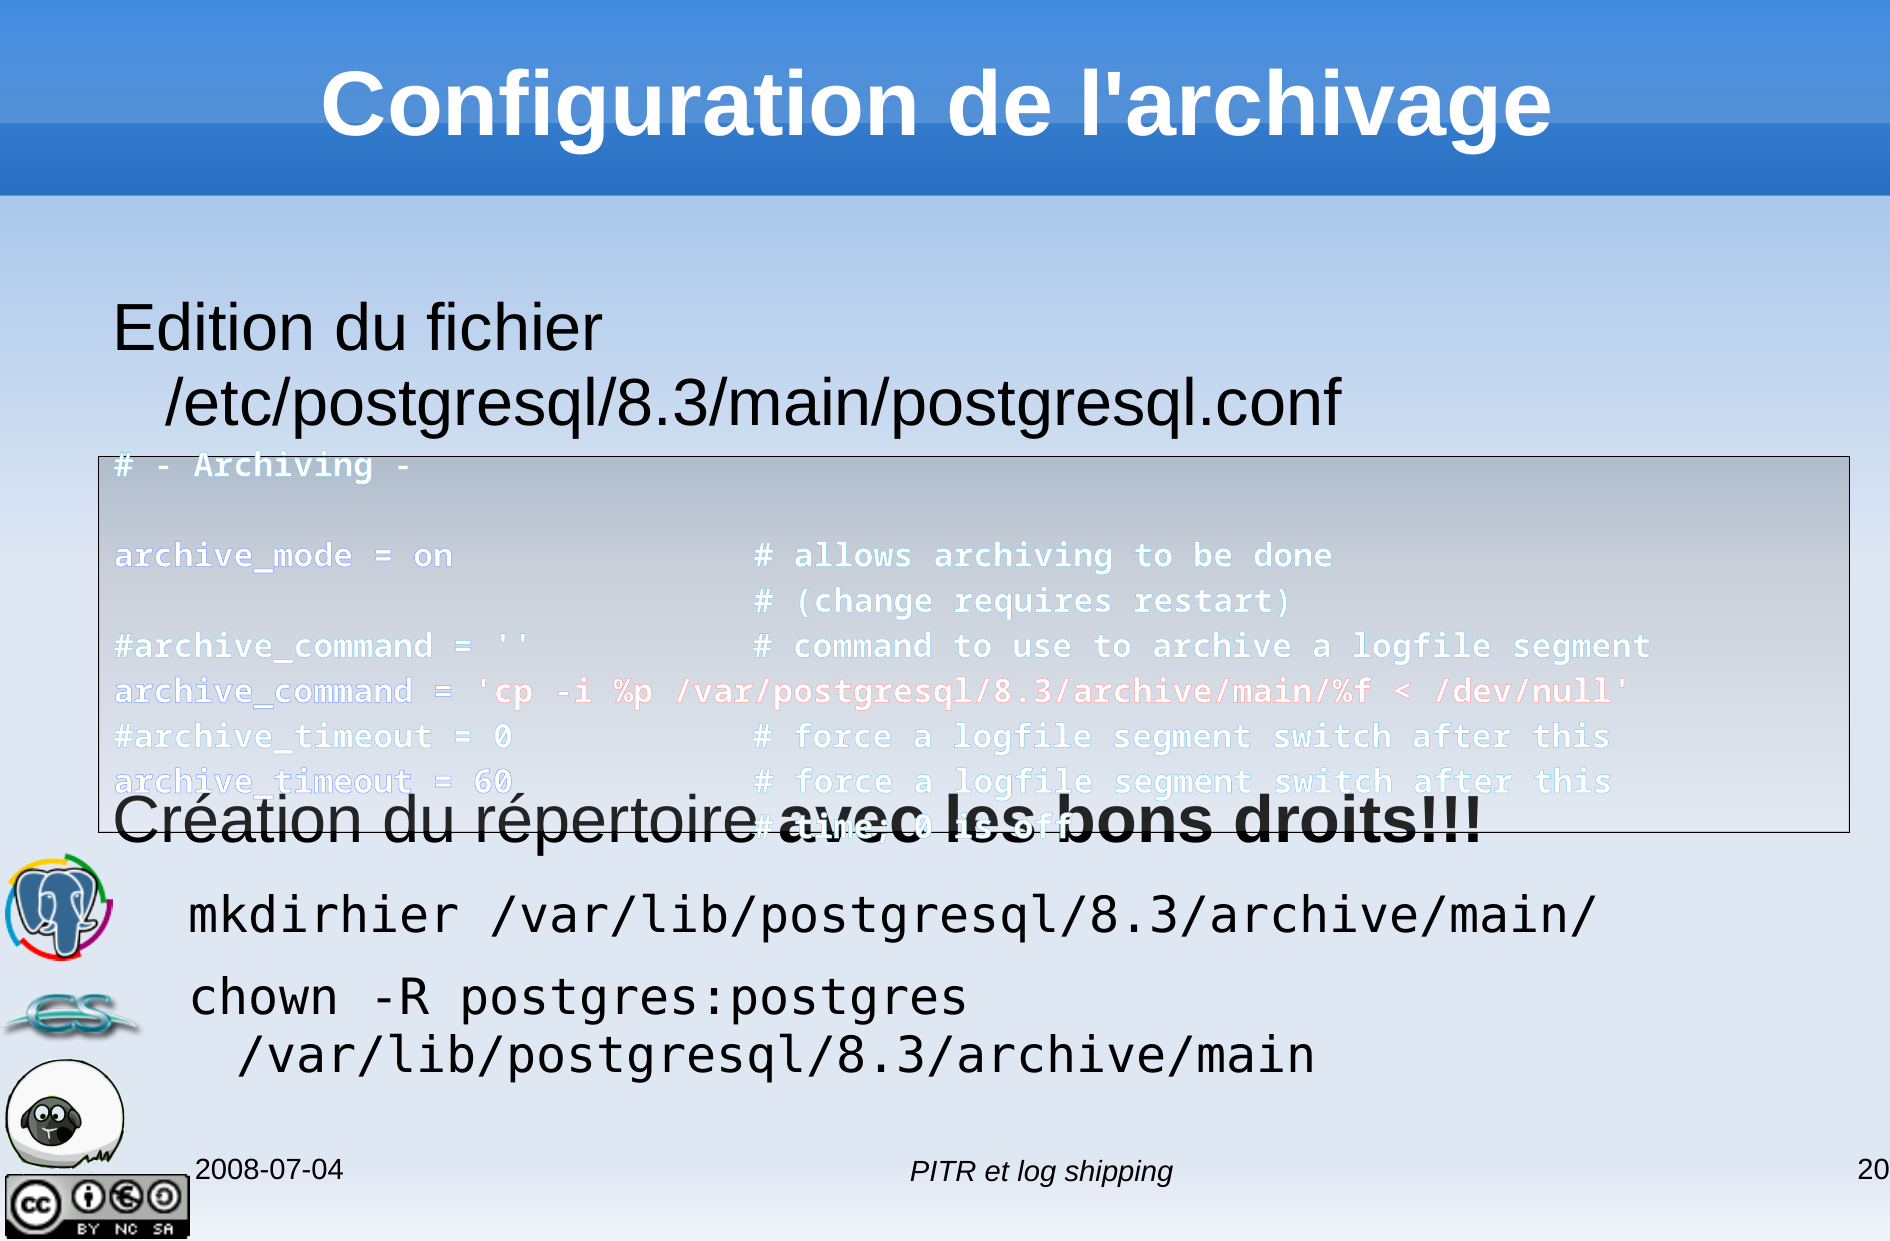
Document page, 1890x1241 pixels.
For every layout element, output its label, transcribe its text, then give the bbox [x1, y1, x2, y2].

list Edition du fichier /etc/postgresql/8.3/main/postgresql.conf Création du répertoire avec les bons droits!!! mkdirhier /var/lib/postgresql/8.3/archive/main/ chown -R postgres:postgres /var/lib/postgresql/8.3/archive/main [94, 290, 1796, 1138]
picture [0, 0, 1890, 1241]
title Configuration de l'archivage [87, 0, 1789, 208]
text_box # - Archiving - archive_mode = on # allows archiving to be done # (change requires restart) #archive_command = '' # command to use to archive a logfile segment archive_command = 'cp -i %p /var/postgresql/8.3/archive/main/%f < /dev/null' #archive_timeout = 0 # force a logfile segment switch after this archive_timeout = 60 # force a logfile segment switch after this # time; 0 is off [98, 456, 1850, 833]
